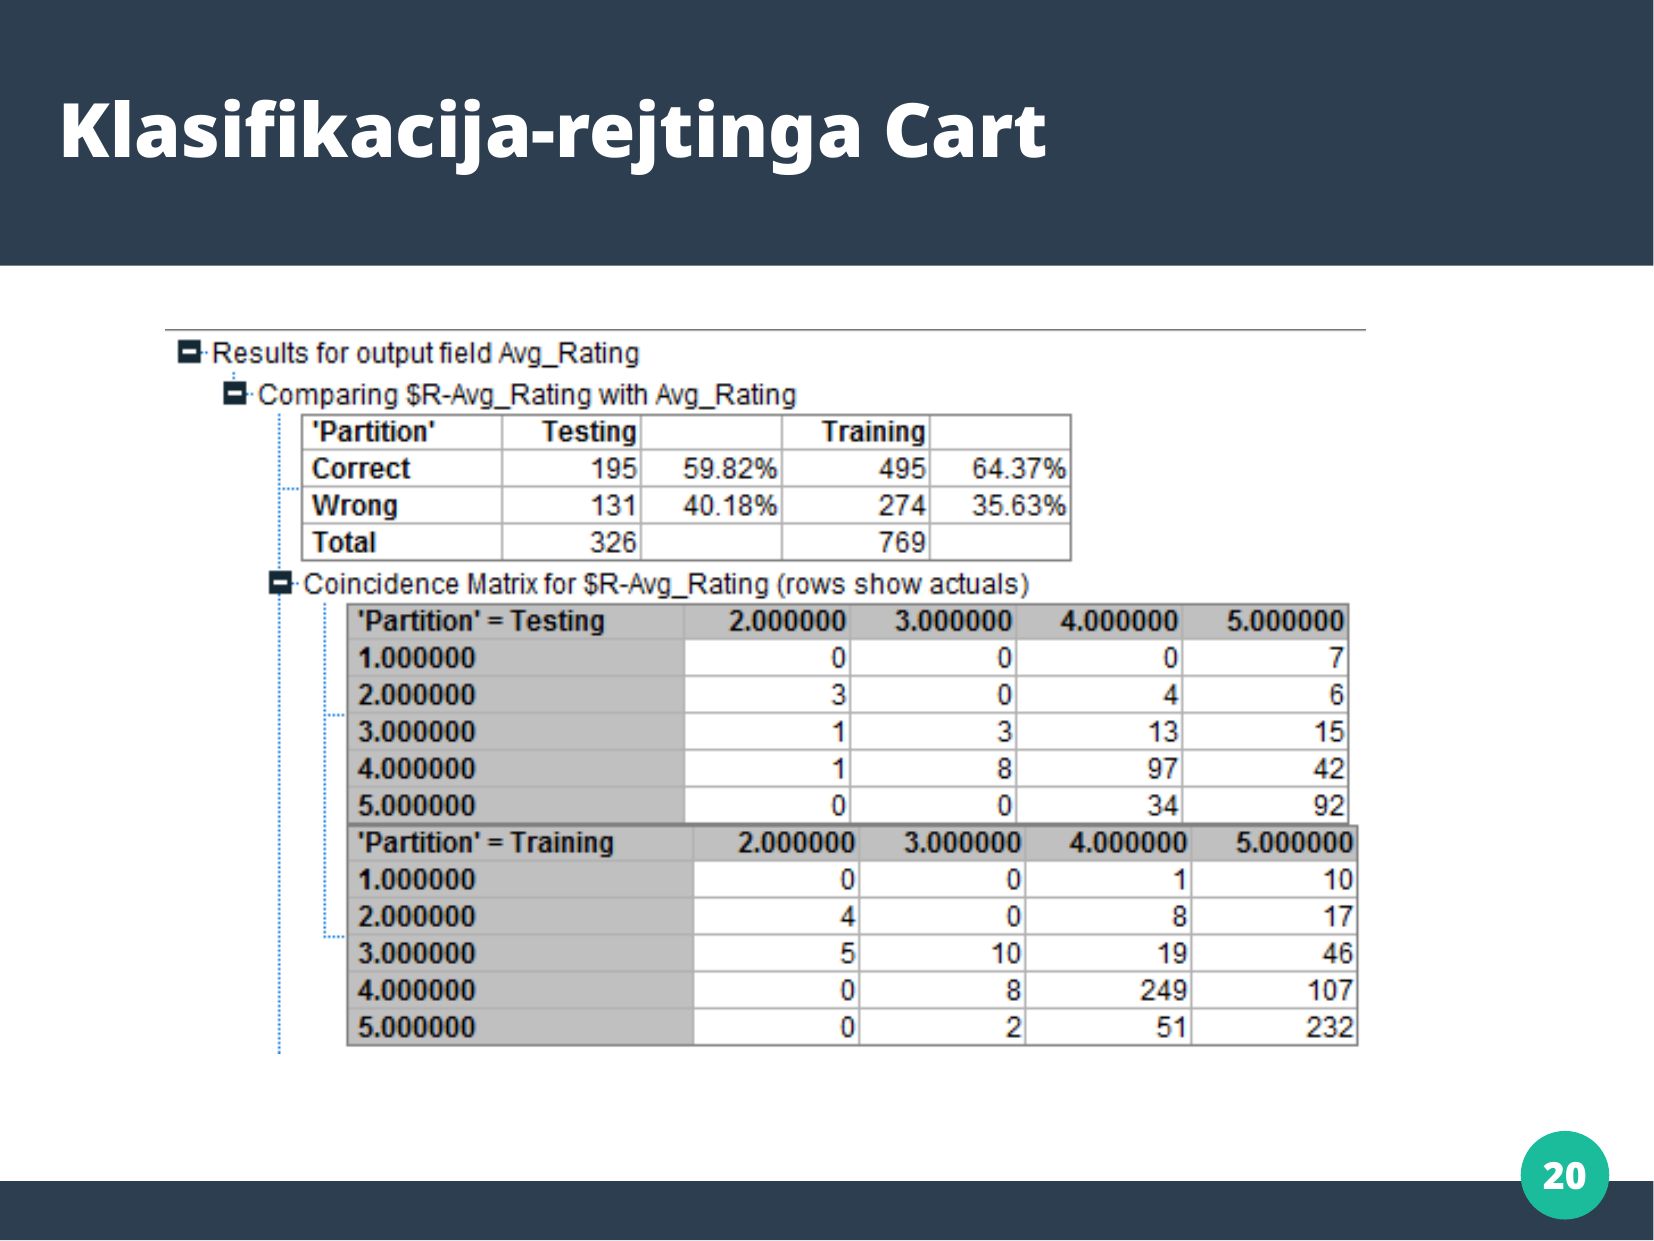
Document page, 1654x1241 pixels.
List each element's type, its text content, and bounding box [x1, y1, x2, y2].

title Klasifikacija-rejtinga Cart [59, 49, 1595, 207]
picture [165, 329, 1366, 1054]
